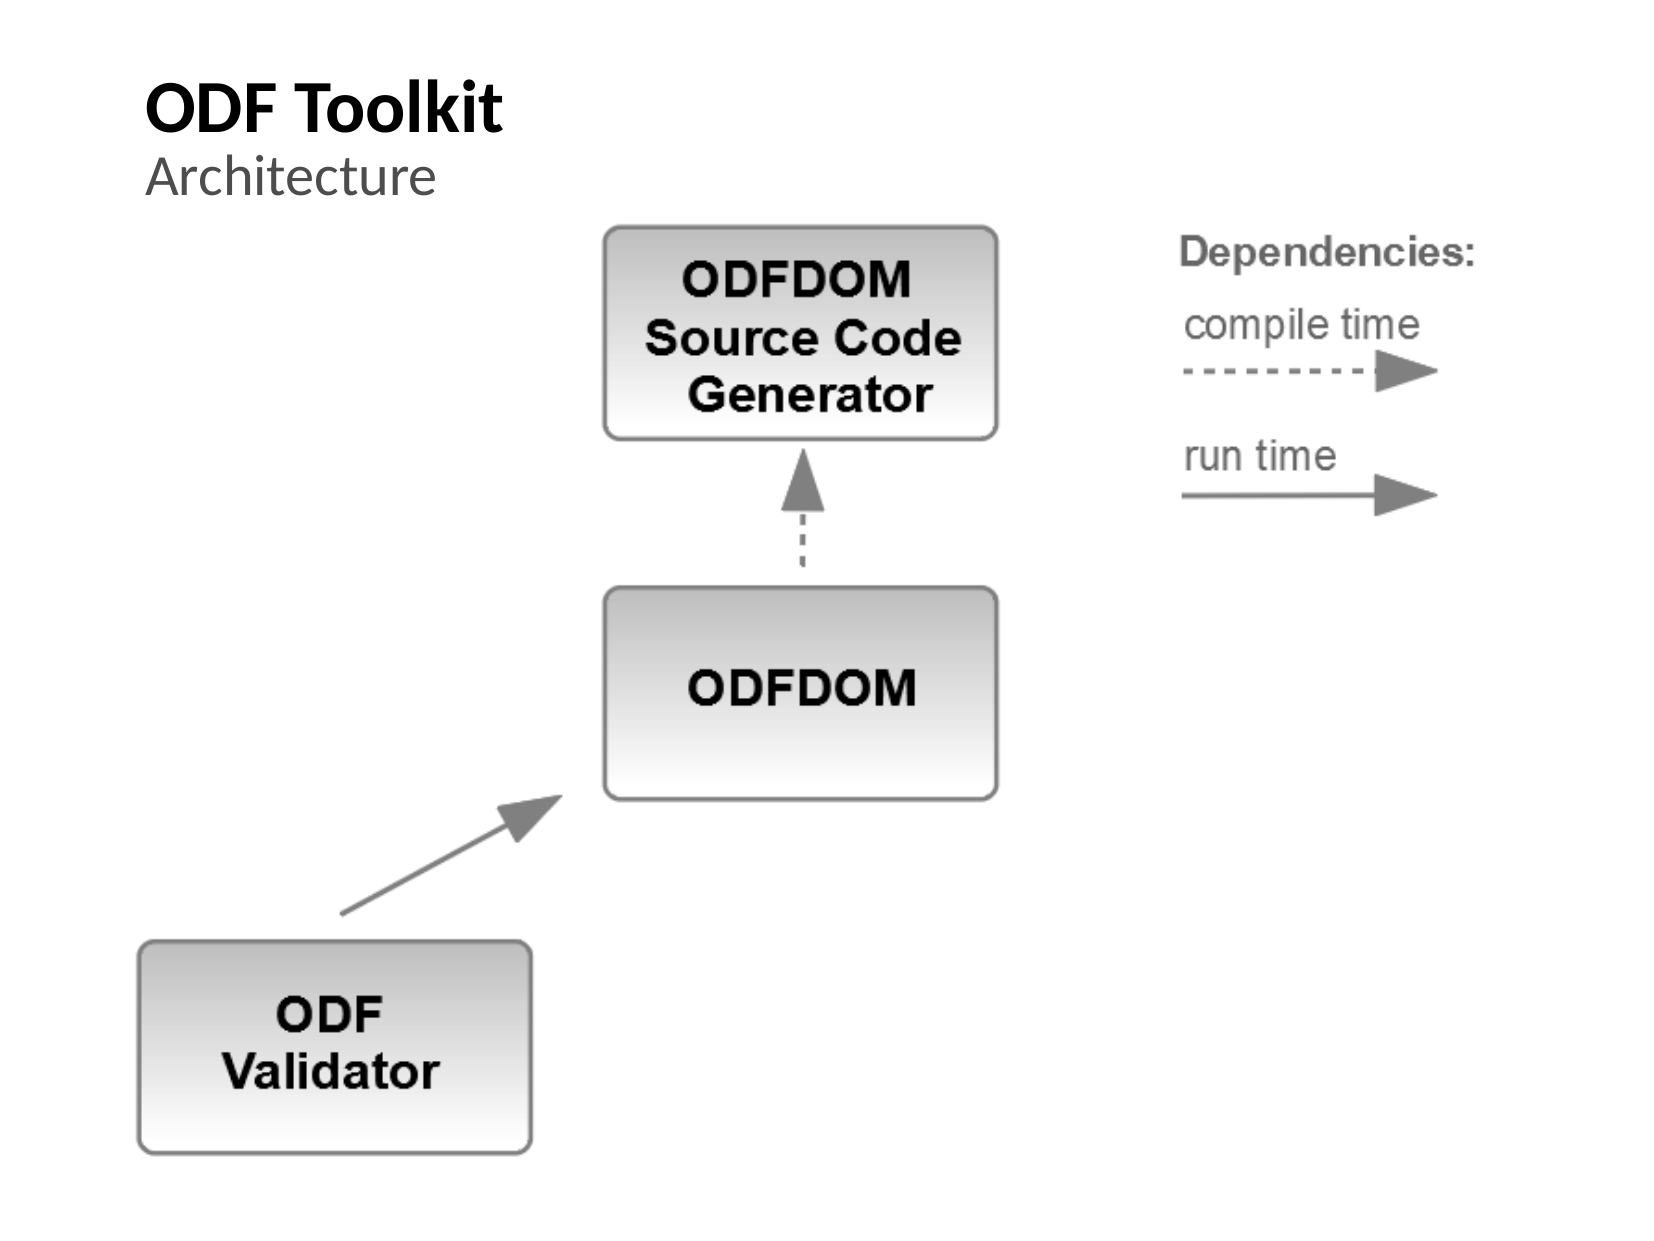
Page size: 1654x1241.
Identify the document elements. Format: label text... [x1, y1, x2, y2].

title ODF Toolkit Architecture [145, 67, 1388, 219]
picture [129, 219, 1501, 1164]
